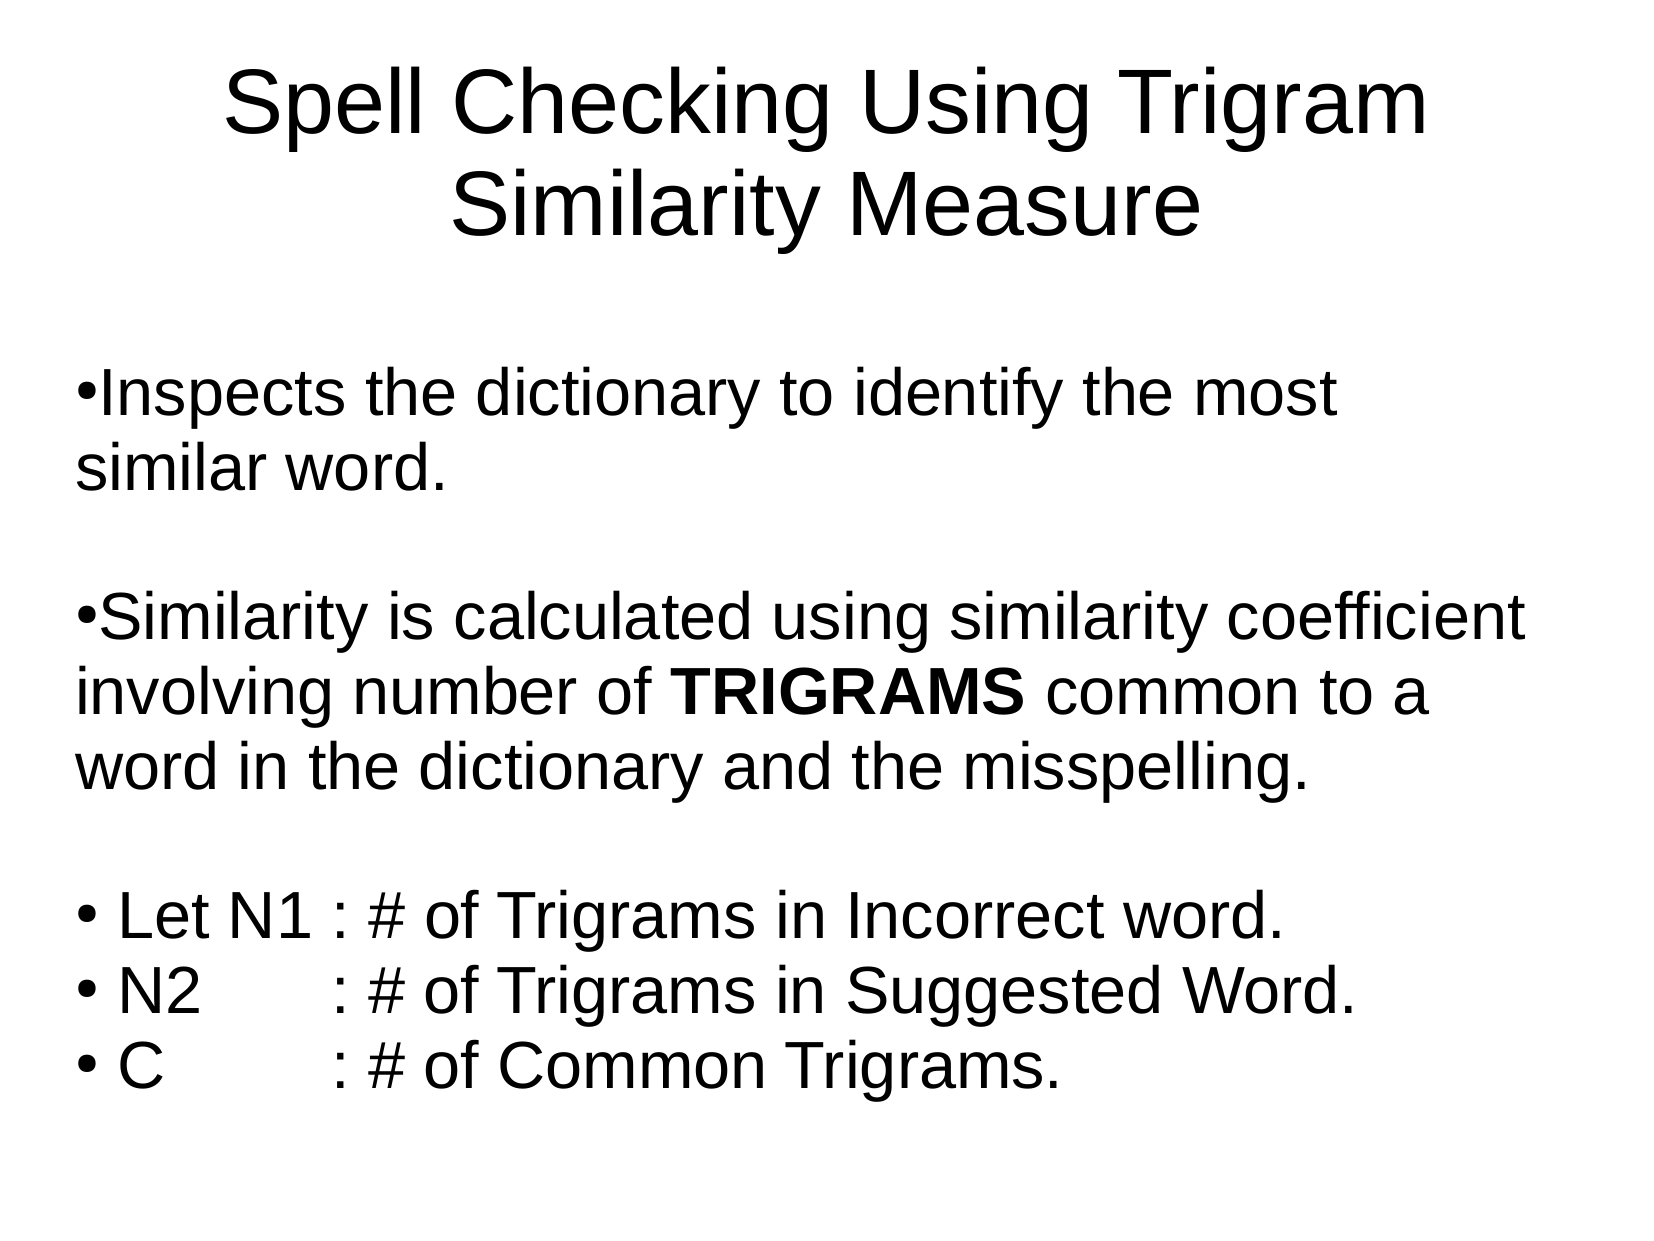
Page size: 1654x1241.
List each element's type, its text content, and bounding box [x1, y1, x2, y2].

title Spell Checking Using Trigram Similarity Measure [82, 49, 1571, 257]
subtitle Inspects the dictionary to identify the most similar word. Similarity is calculated using similarity coefficient involving number of TRIGRAMS common to a word in the dictionary and the misspelling. Let N1 : # of Trigrams in Incorrect word. N2 : # of Trigrams in Suggested Word. C : # of Common Trigrams. [74, 317, 1531, 1141]
